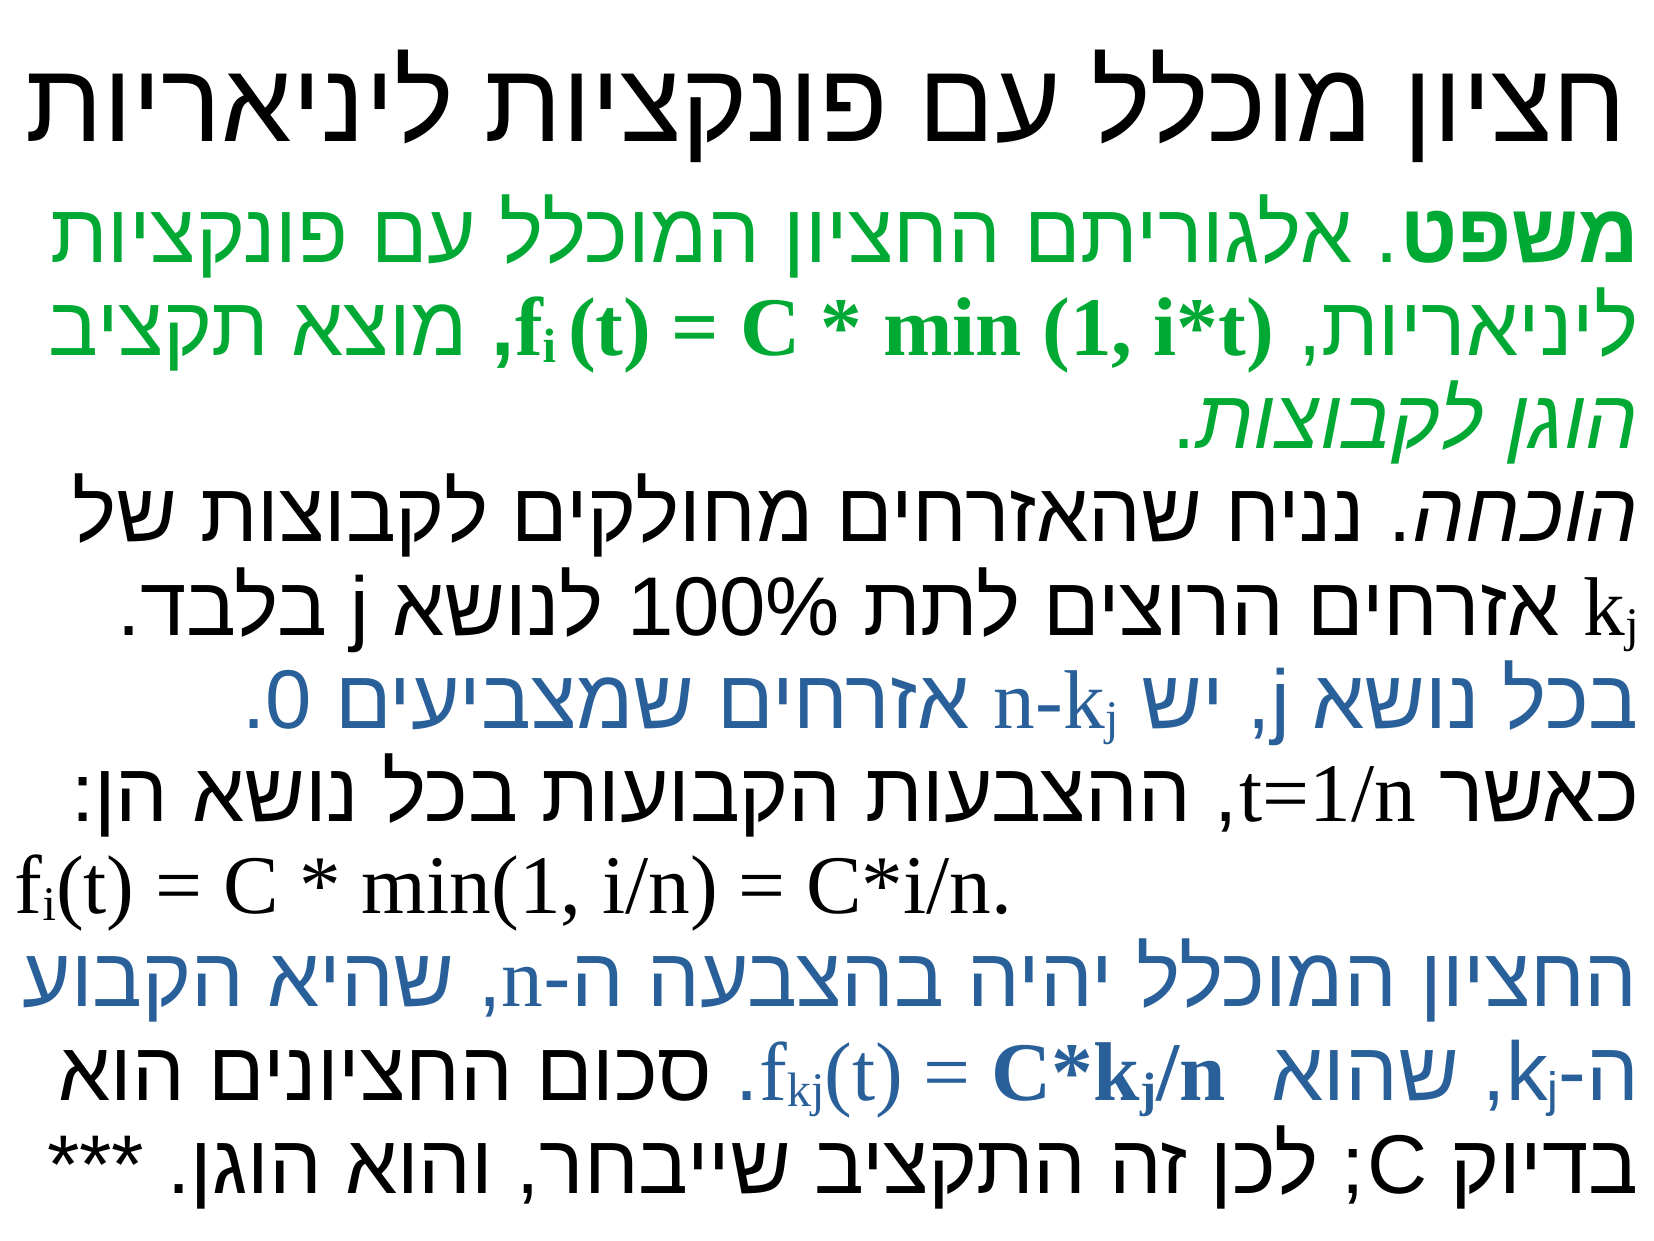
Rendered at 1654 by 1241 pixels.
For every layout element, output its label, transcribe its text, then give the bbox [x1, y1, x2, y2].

text_box משפט. אלגוריתם החציון המוכלל עם פונקציות ליניאריות, fi (t) = C * min (1, i*t), מוצא תקציב הוגן לקבוצות. הוכחה. נניח שהאזרחים מחולקים לקבוצות של kj אזרחים הרוצים לתת 100% לנושא j בלבד. בכל נושא j, יש n-kj אזרחים שמצביעים 0. כאשר t=1/n, ההצבעות הקבועות בכל נושא הן: fi(t) = C * min(1, i/n) = C*i/n. החציון המוכלל יהיה בהצבעה ה-n, שהיא הקבוע ה-kj, שהוא fkj(t) = C*kj/n. סכום החציונים הוא בדיוק C; לכן זה התקציב שייבחר, והוא הוגן. *** [0, 180, 1654, 1219]
title חציון מוכלל עם פונקציות ליניאריות [0, 0, 1654, 180]
